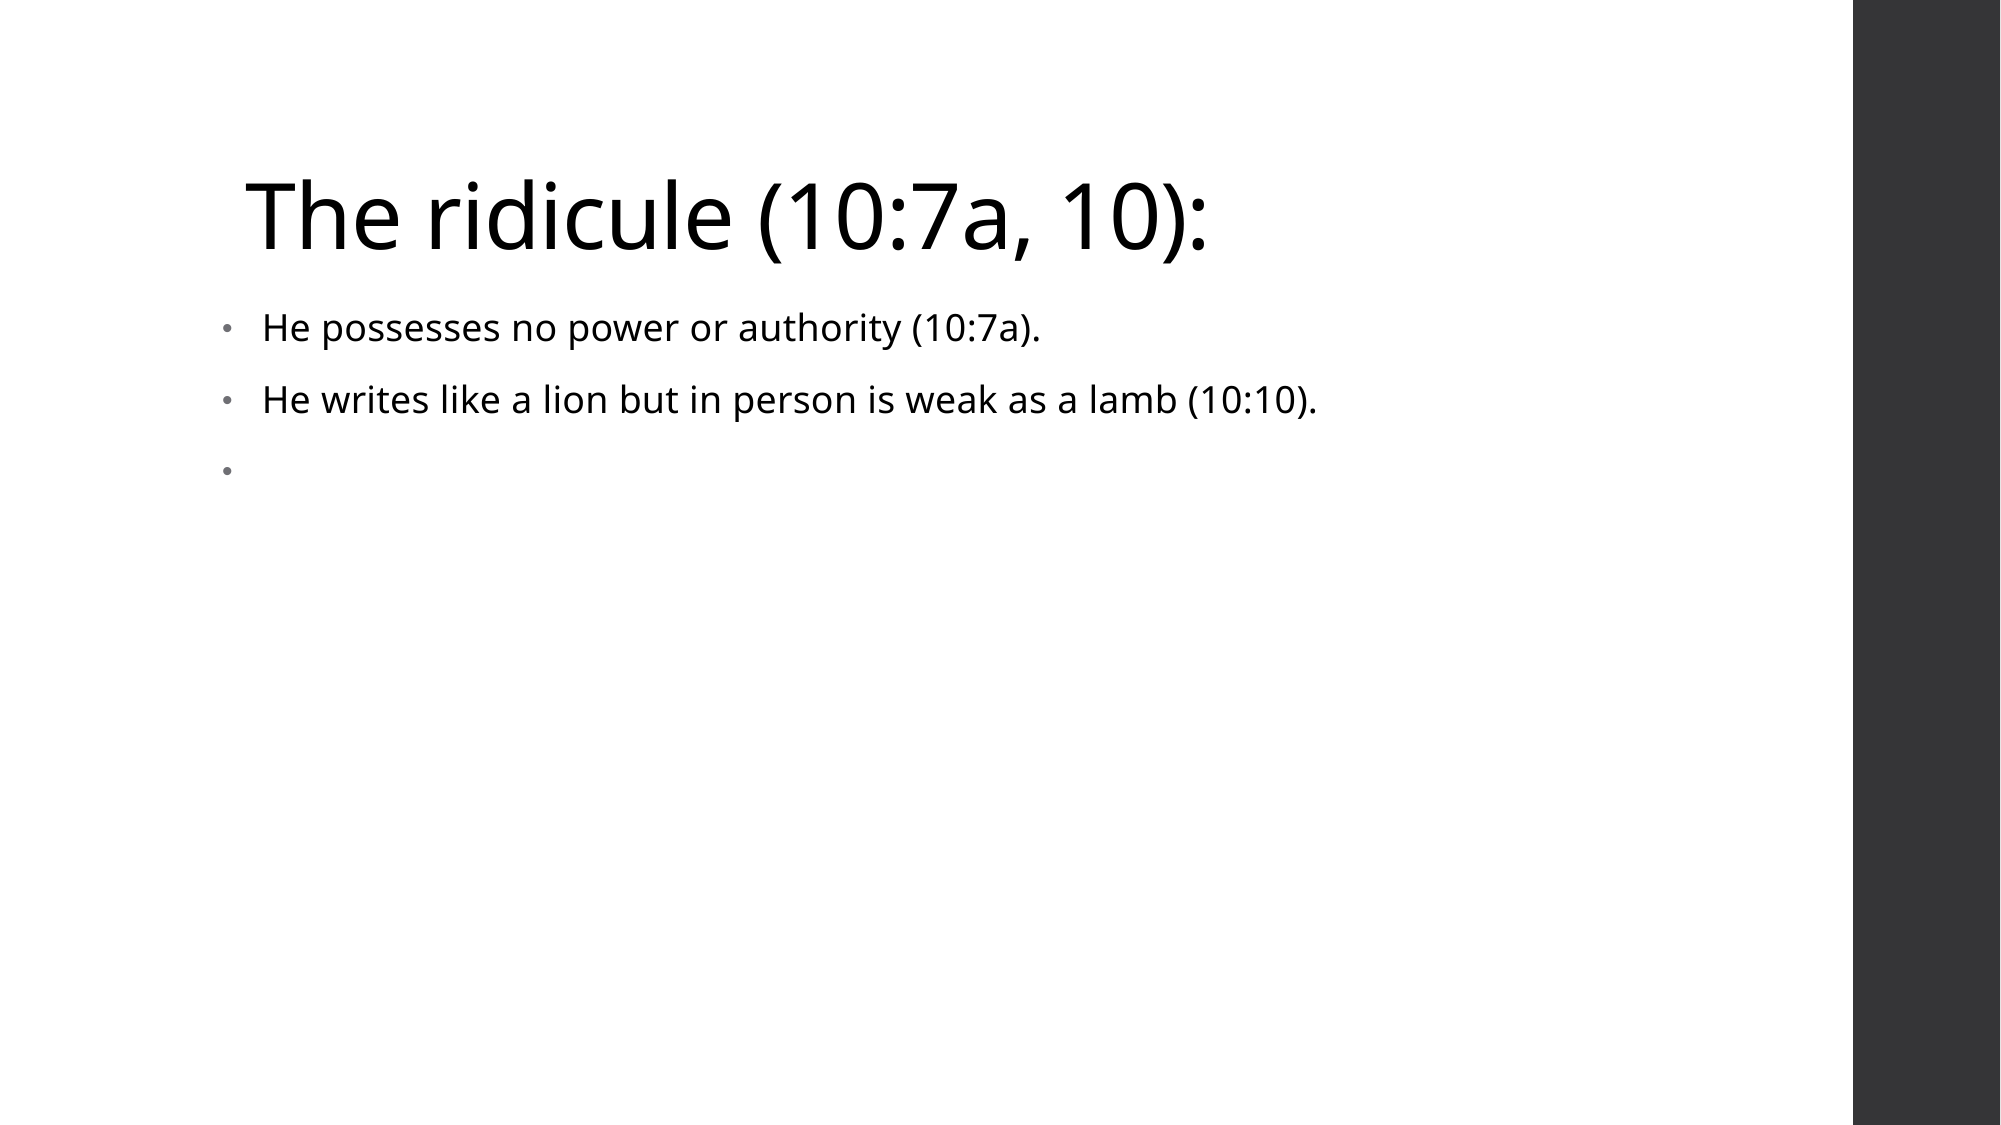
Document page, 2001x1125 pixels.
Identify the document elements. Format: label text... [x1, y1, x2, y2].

title The ridicule (10:7a, 10): [206, 60, 1797, 278]
list He possesses no power or authority (10:7a). He writes like a lion but in person is weak as a lamb (10:10). [206, 299, 1617, 1014]
